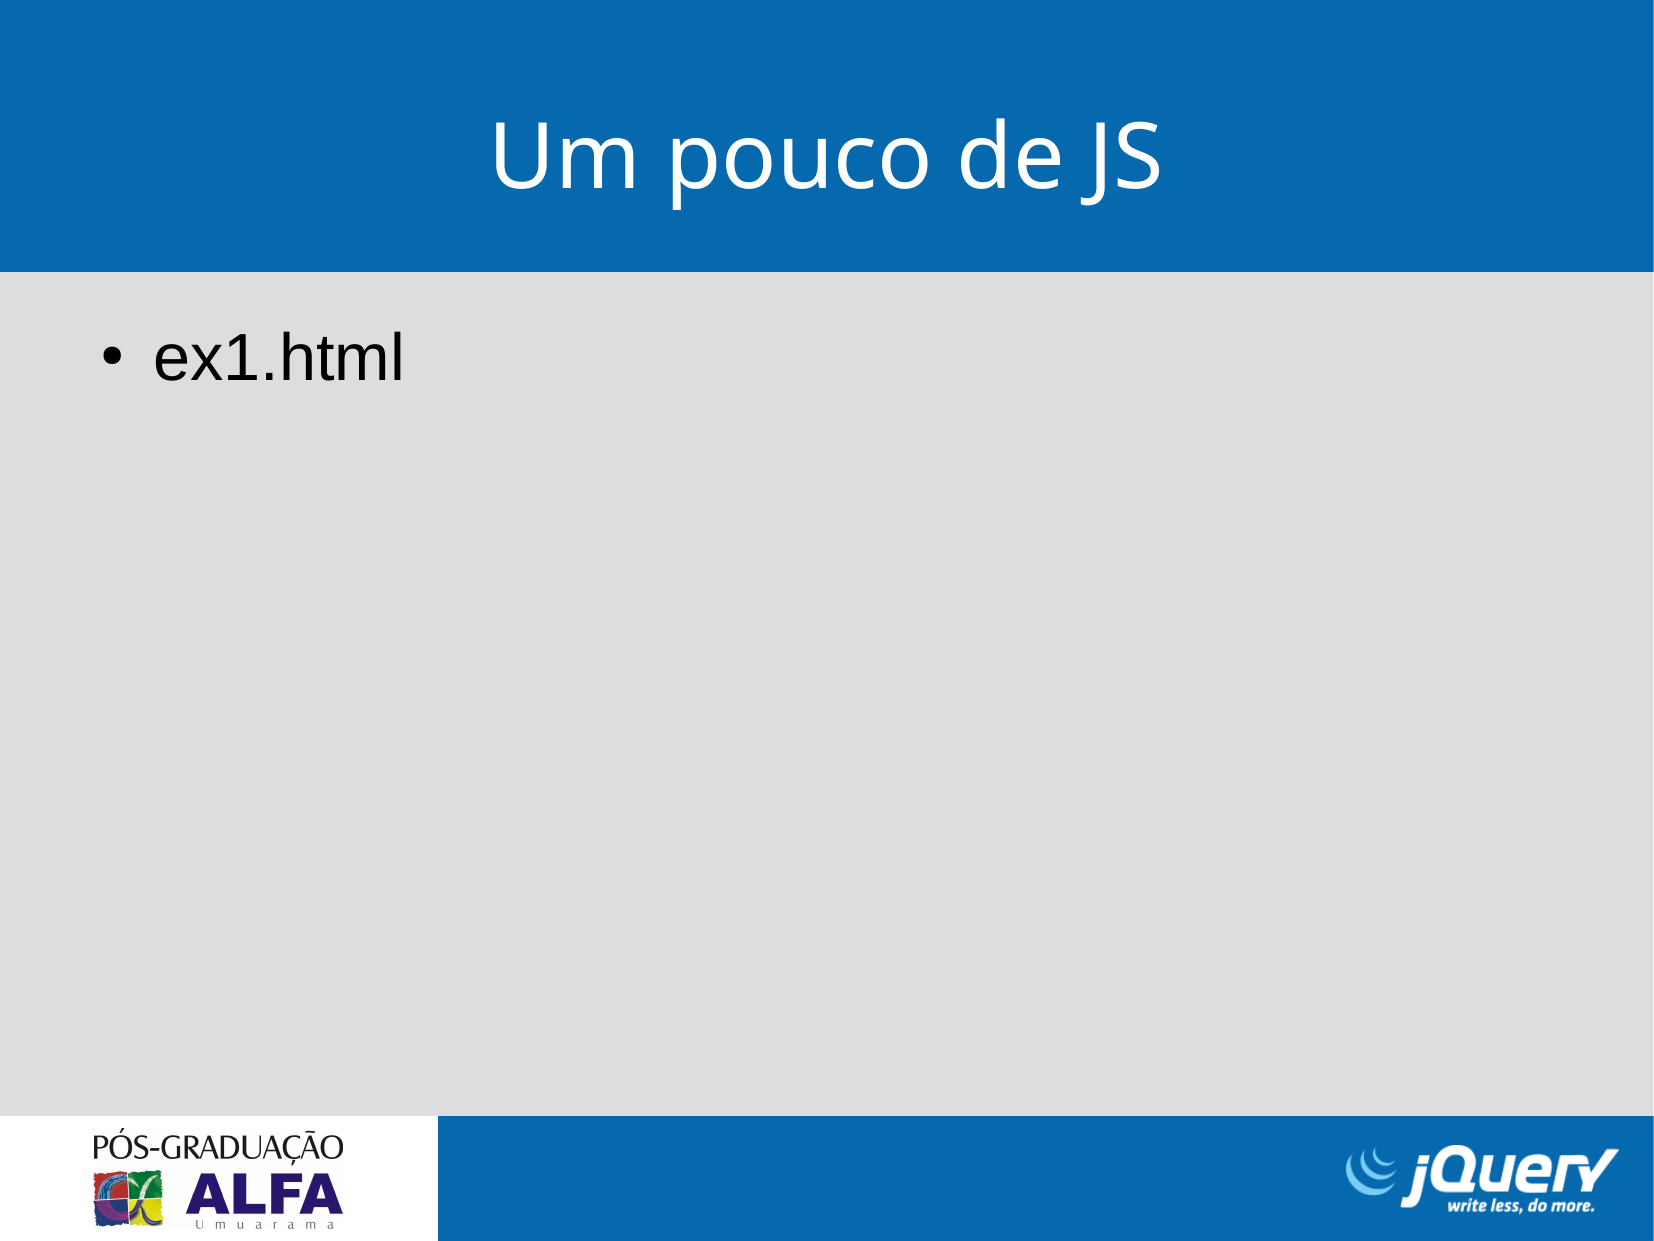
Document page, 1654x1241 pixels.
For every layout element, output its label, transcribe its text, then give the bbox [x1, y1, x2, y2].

picture [93, 1128, 343, 1229]
list ex1.html [82, 320, 1571, 1040]
picture [0, 0, 1654, 272]
title Um pouco de JS [82, 49, 1571, 257]
picture [438, 1116, 1654, 1241]
